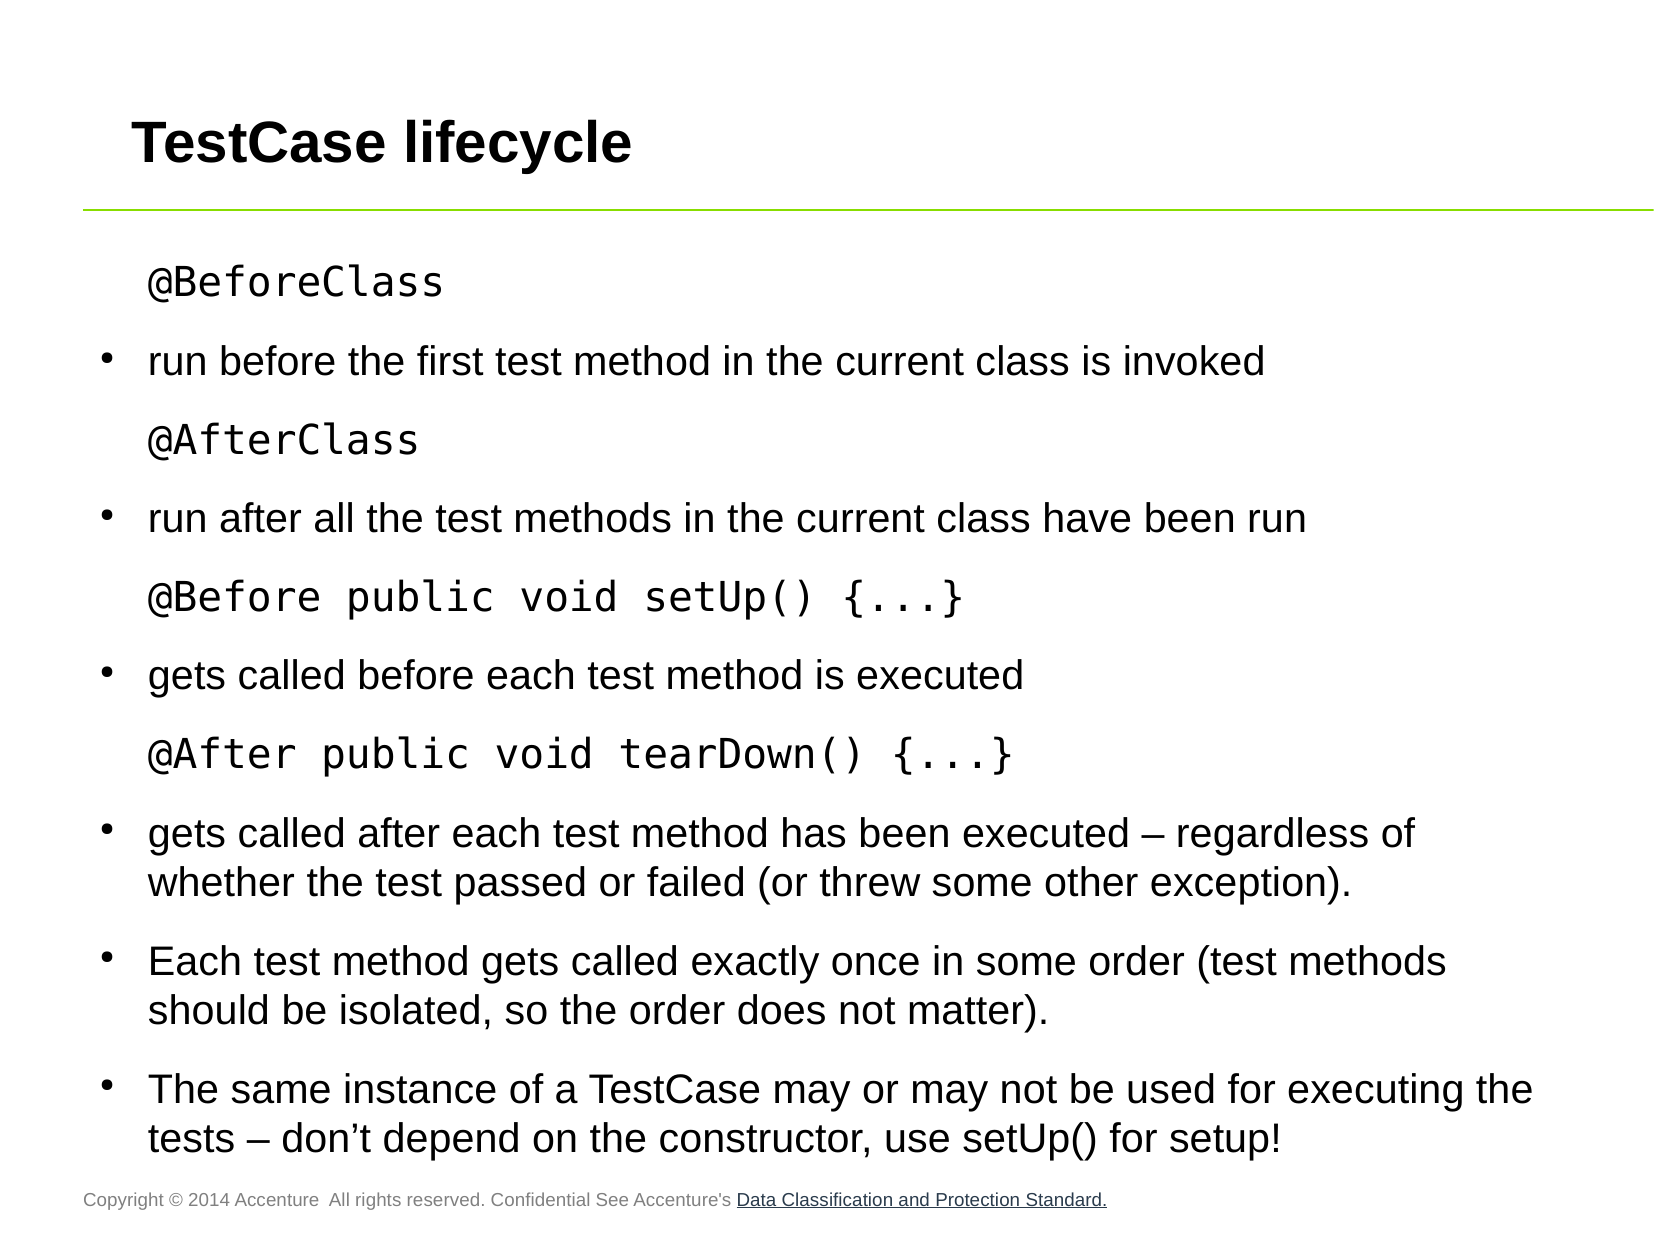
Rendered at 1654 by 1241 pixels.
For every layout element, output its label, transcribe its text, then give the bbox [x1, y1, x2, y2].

list @BeforeClass run before the first test method in the current class is invoked @AfterClass run after all the test methods in the current class have been run @Before public void setUp() {...} gets called before each test method is executed @After public void tearDown() {...} gets called after each test method has been executed – regardless of whether the test passed or failed (or threw some other exception). Each test method gets called exactly once in some order (test methods should be isolated, so the order does not matter). The same instance of a TestCase may or may not be used for executing the tests – don’t depend on the constructor, use setUp() for setup! [84, 255, 1573, 1166]
title TestCase lifecycle [81, 68, 1654, 211]
